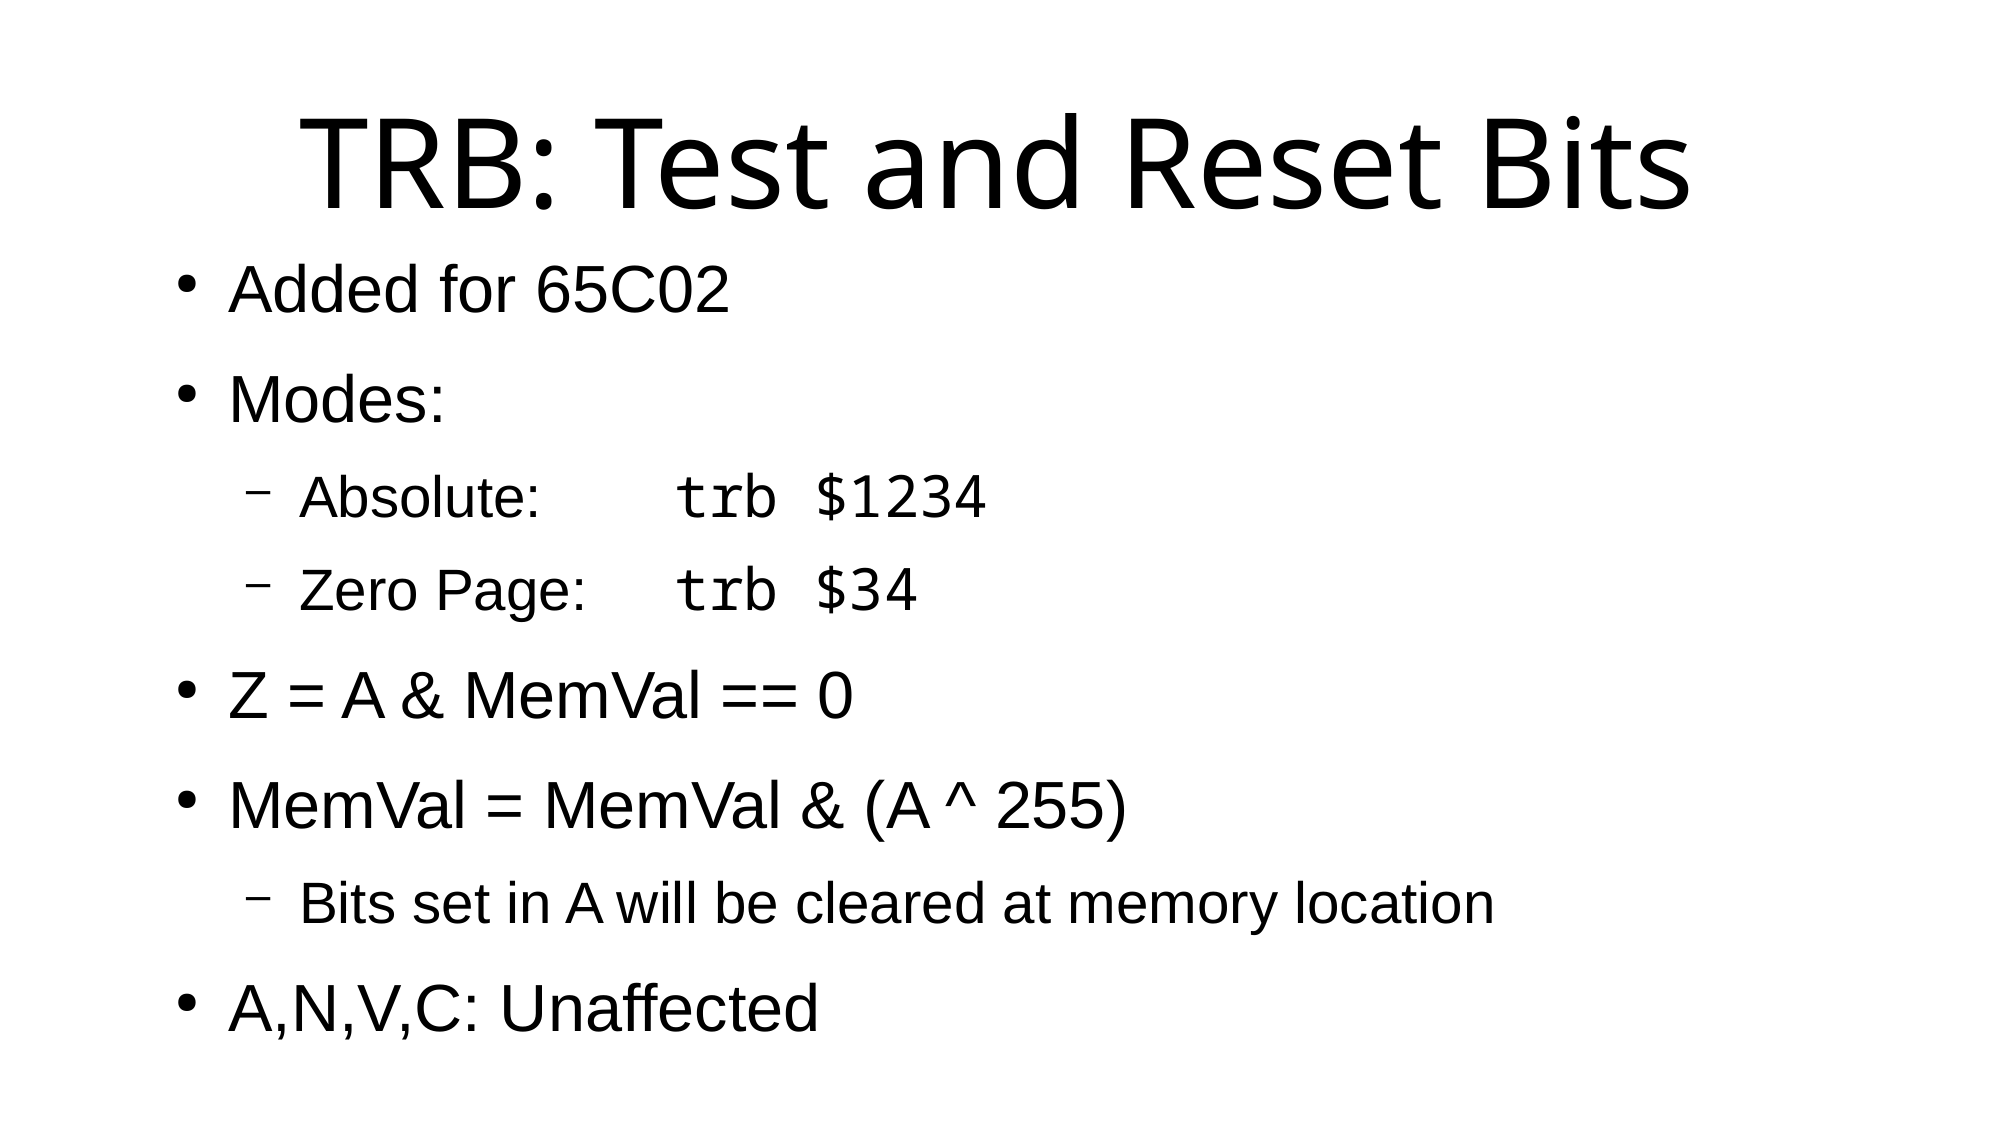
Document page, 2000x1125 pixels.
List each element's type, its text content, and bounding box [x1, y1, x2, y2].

title TRB: Test and Reset Bits [30, 59, 1966, 278]
list Added for 65C02 Modes: Absolute: trb $1234 Zero Page: trb $34 Z = A & MemVal == 0 MemVal = MemVal & (A ^ 255) Bits set in A will be cleared at memory location A,N,V,C: Unaffected [142, 278, 1868, 1064]
